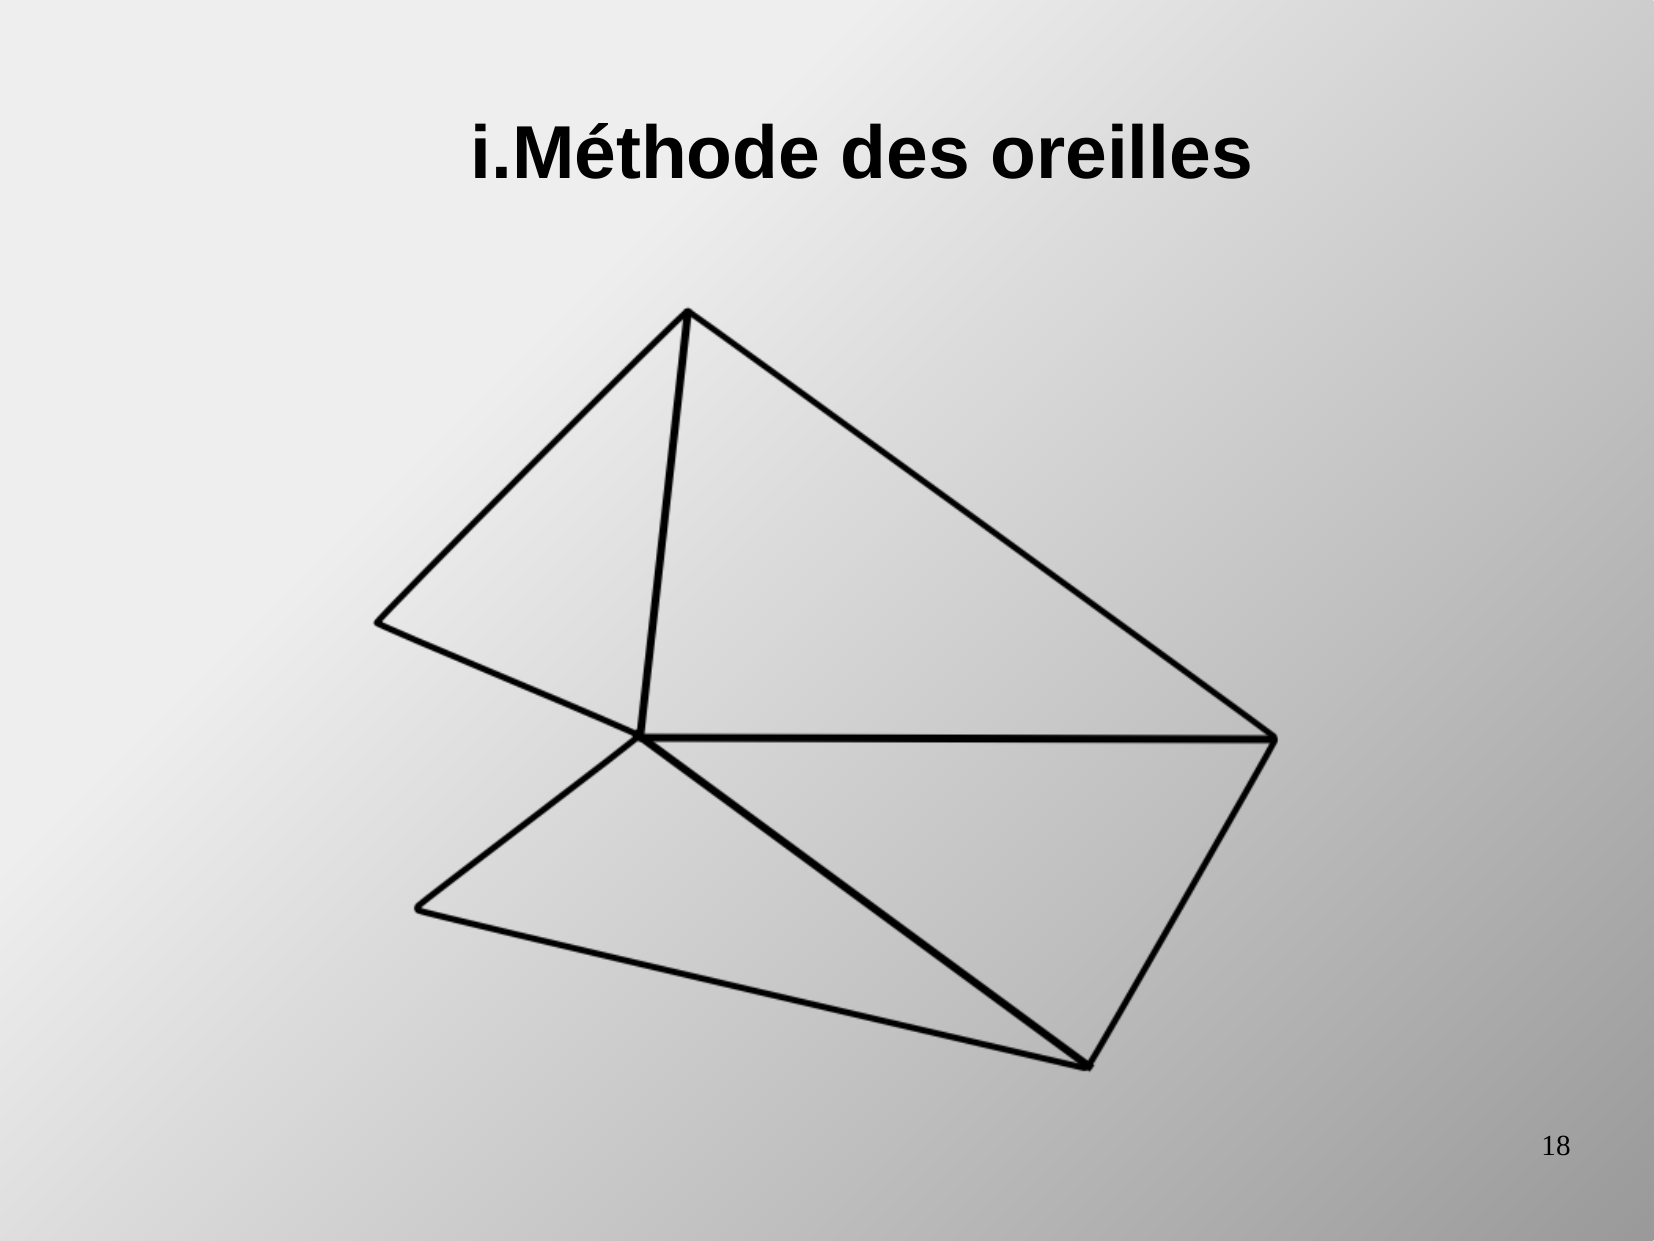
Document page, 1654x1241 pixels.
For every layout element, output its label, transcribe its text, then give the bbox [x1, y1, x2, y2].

picture [364, 290, 1289, 1109]
title i.Méthode des oreilles [82, 49, 1571, 257]
